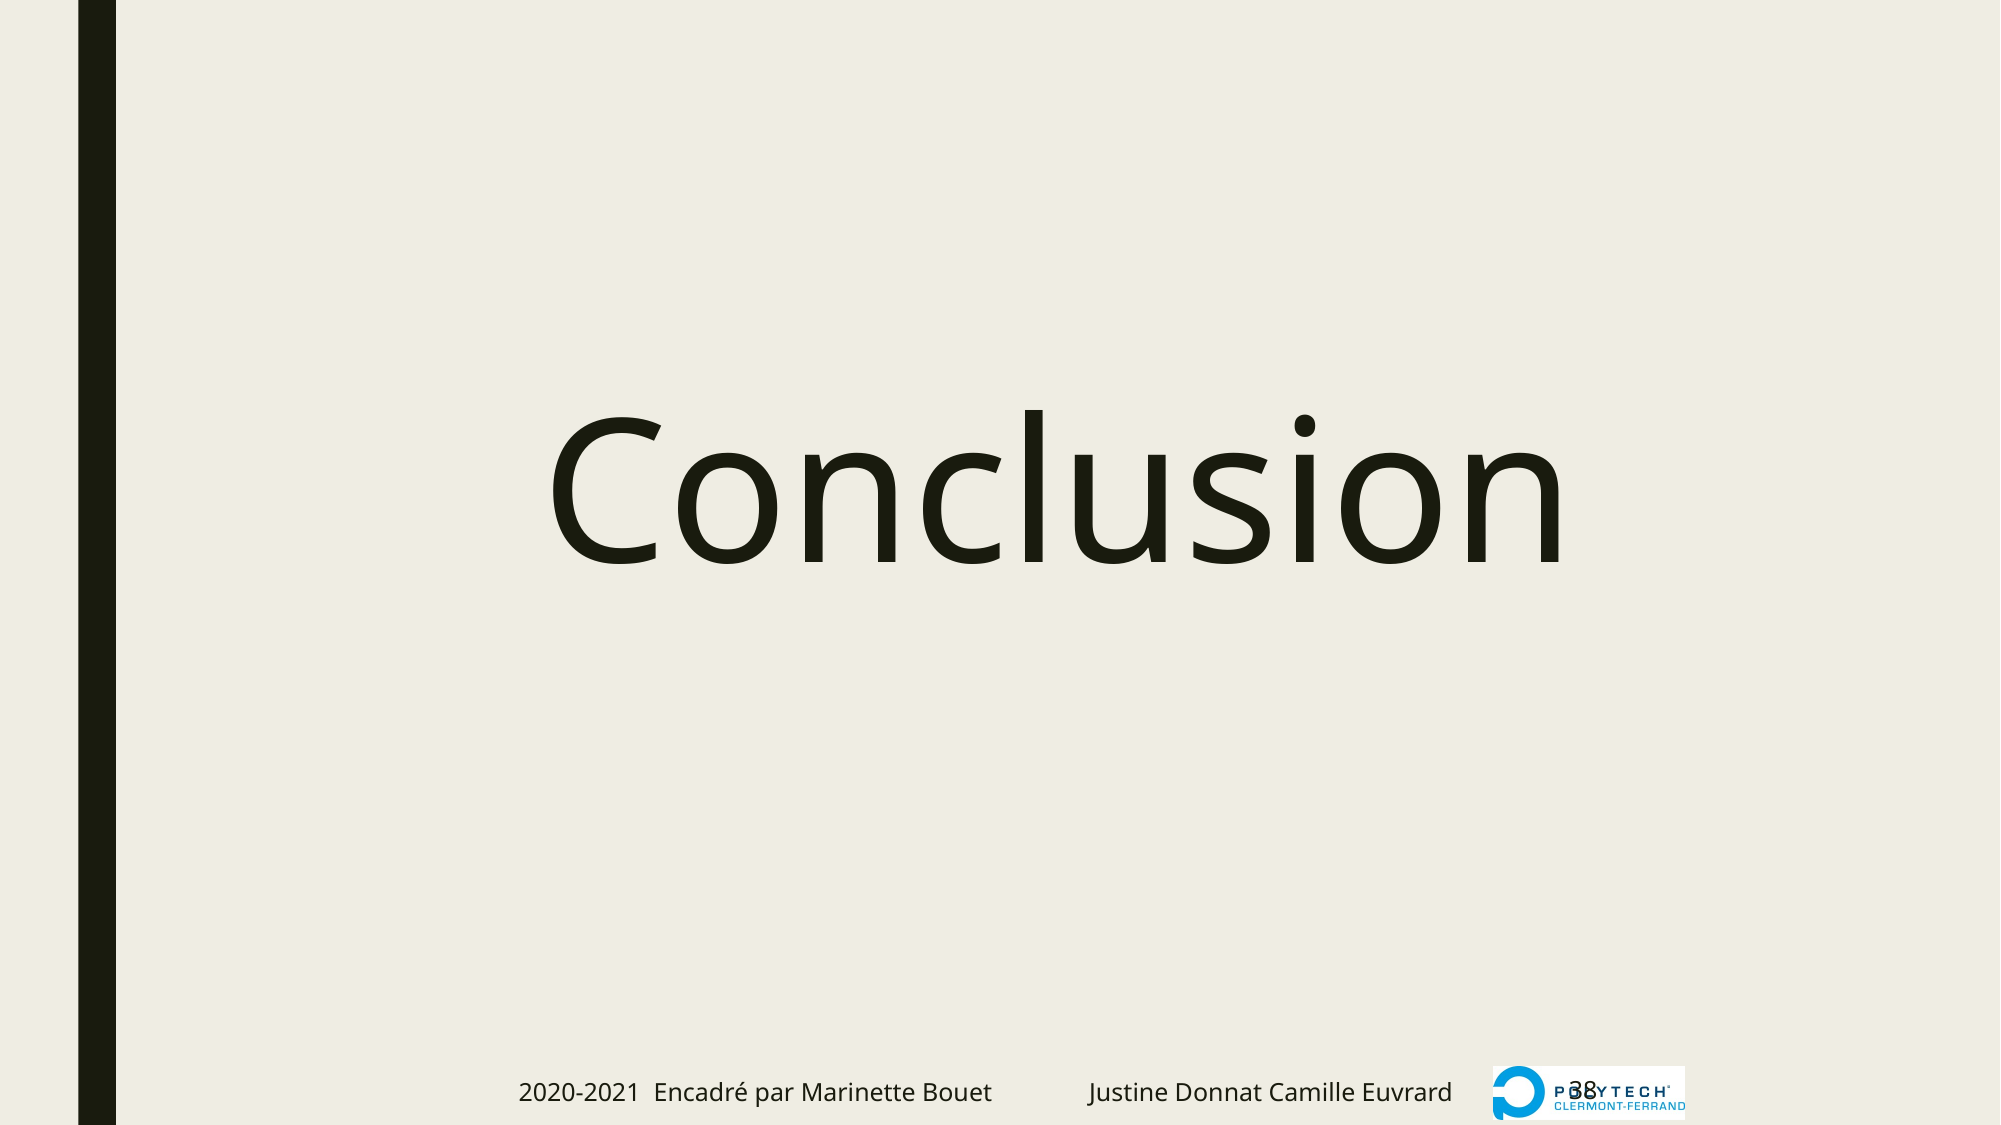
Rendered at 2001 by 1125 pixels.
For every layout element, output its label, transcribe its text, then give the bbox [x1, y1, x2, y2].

text_box [1553, 1058, 1816, 1125]
title Conclusion [179, 384, 1938, 818]
text_box 2020-2021 Encadré par Marinette Bouet Justine Donnat Camille Euvrard [474, 1058, 1506, 1125]
